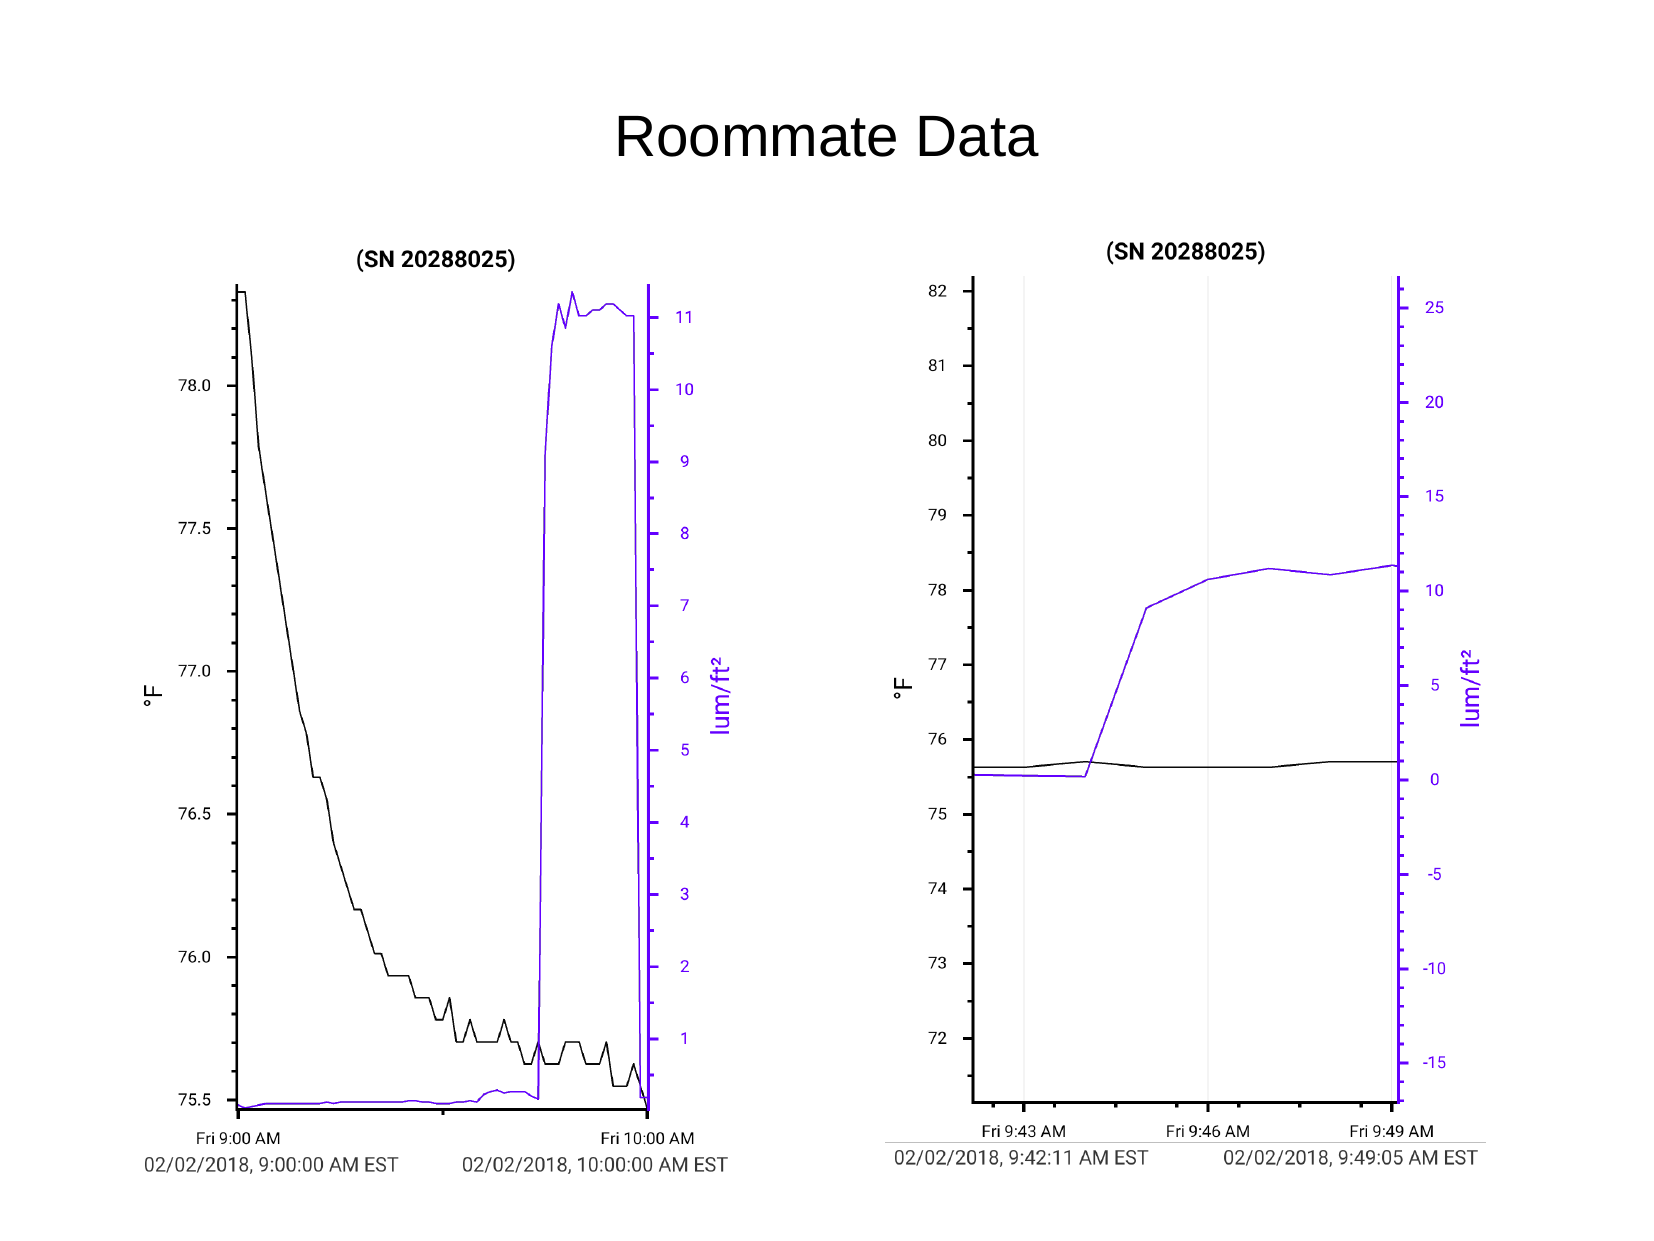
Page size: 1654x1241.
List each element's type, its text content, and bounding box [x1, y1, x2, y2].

title Roommate Data [82, 32, 1571, 241]
picture [135, 232, 736, 1186]
picture [885, 224, 1486, 1178]
